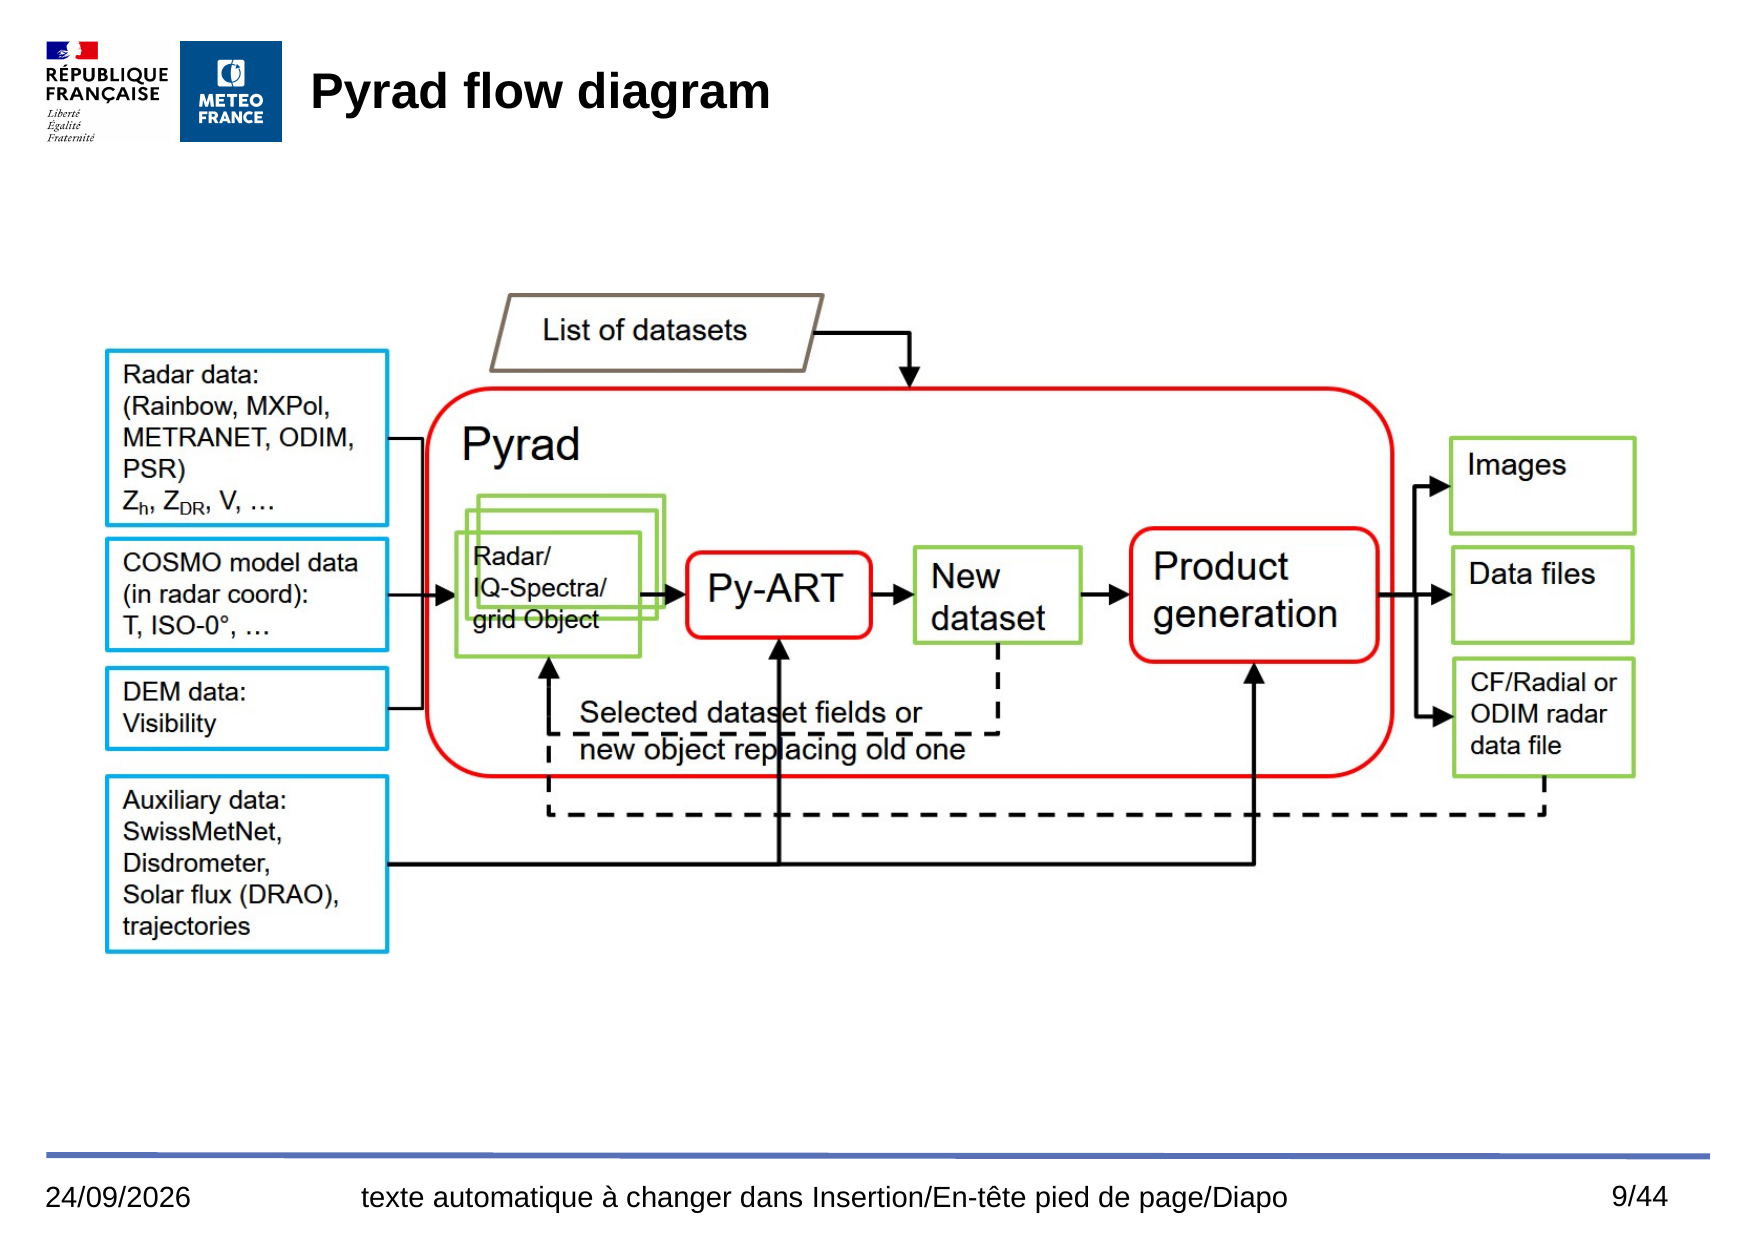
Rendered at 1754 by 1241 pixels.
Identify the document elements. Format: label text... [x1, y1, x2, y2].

picture [46, 41, 172, 142]
picture [105, 293, 1641, 958]
picture [180, 41, 282, 142]
title Pyrad flow diagram [310, 40, 1697, 142]
